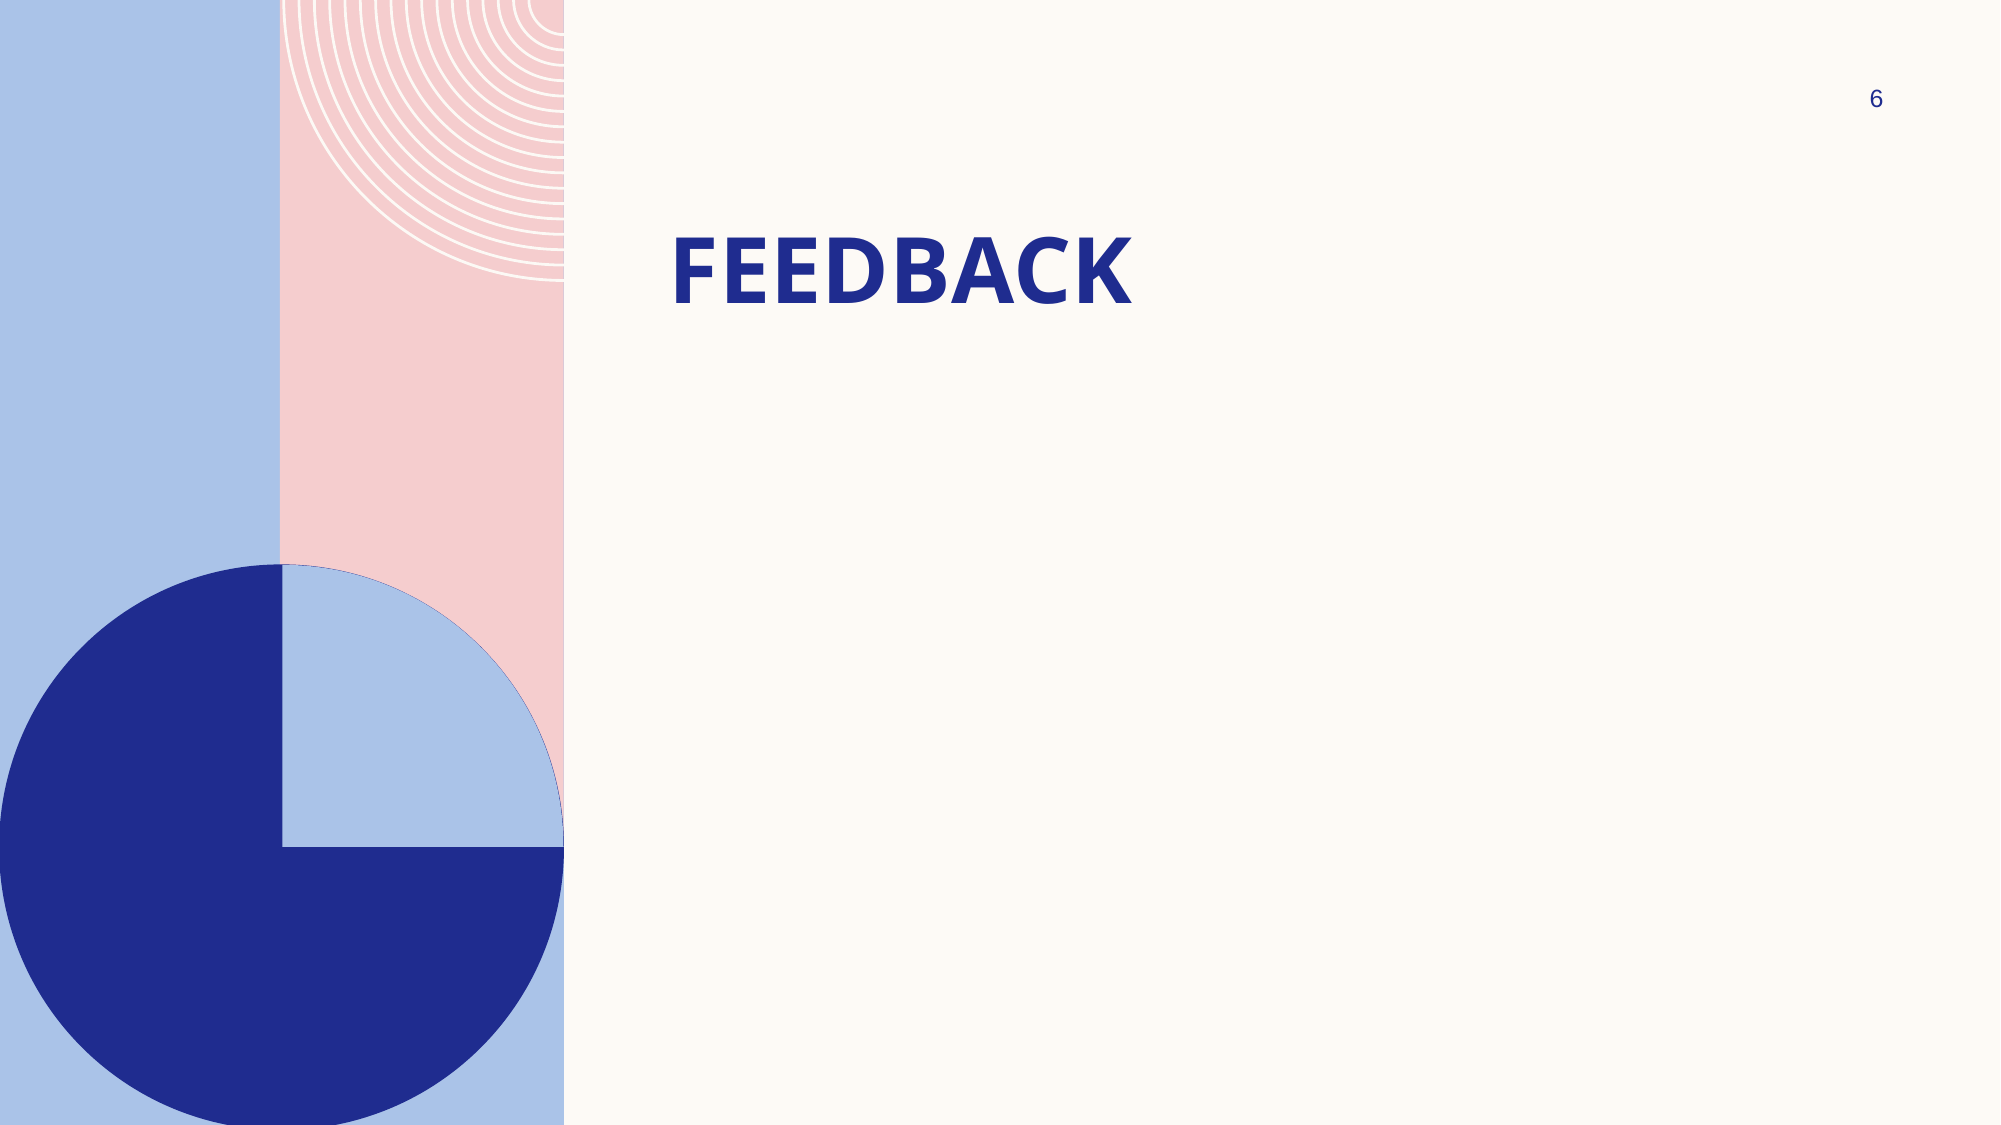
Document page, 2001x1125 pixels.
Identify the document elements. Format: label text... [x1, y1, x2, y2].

text_box 12 [1795, 75, 1958, 121]
title Feedback [653, 203, 1994, 330]
